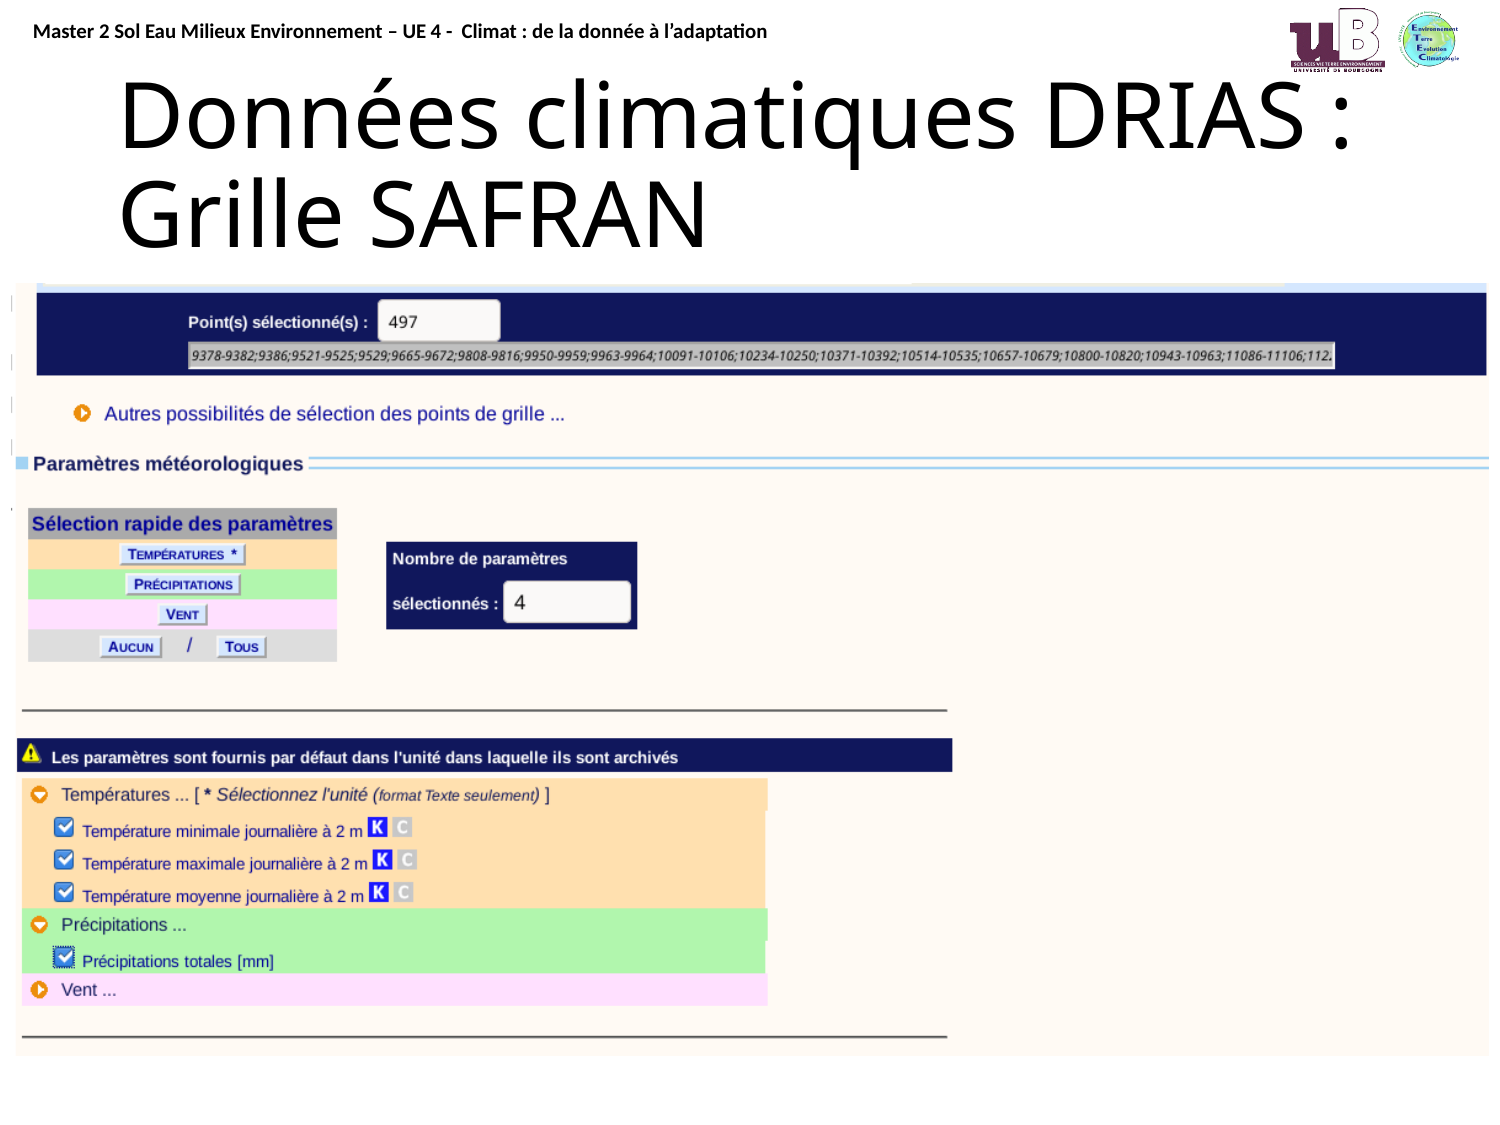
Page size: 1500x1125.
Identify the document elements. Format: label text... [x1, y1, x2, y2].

picture [1396, 8, 1461, 59]
picture [1290, 8, 1385, 59]
picture [11, 283, 1489, 1056]
text_box Données climatiques DRIAS : Grille SAFRAN [103, 59, 1489, 278]
